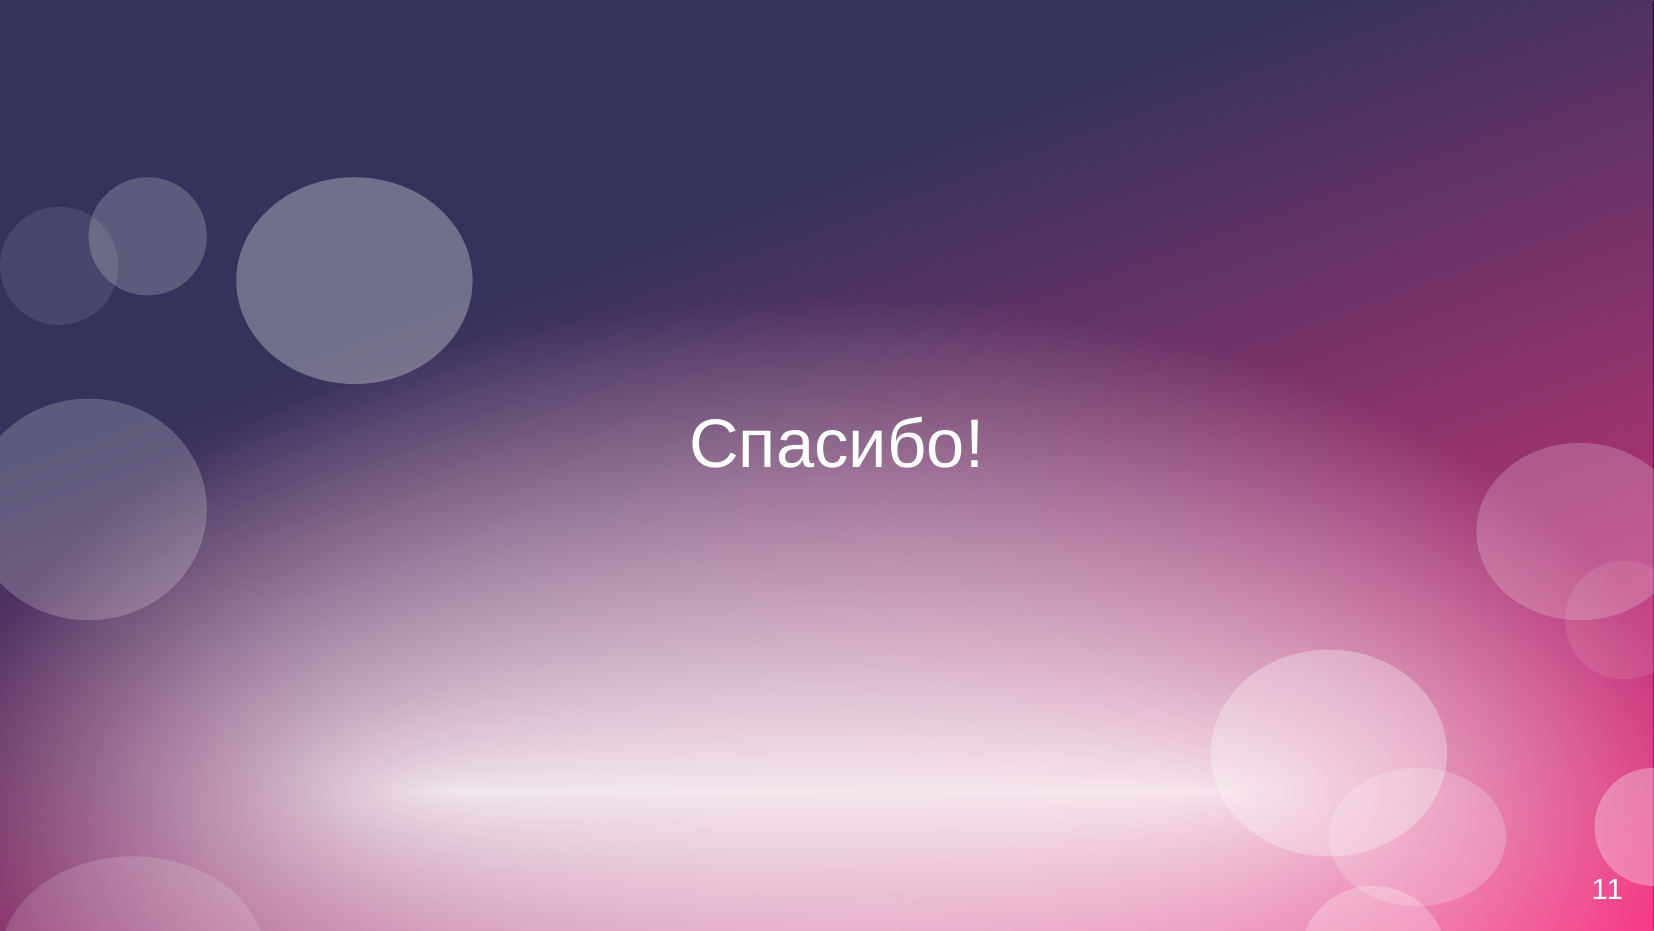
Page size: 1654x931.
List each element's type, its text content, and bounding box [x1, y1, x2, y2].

title Спасибо! [98, 362, 1576, 526]
